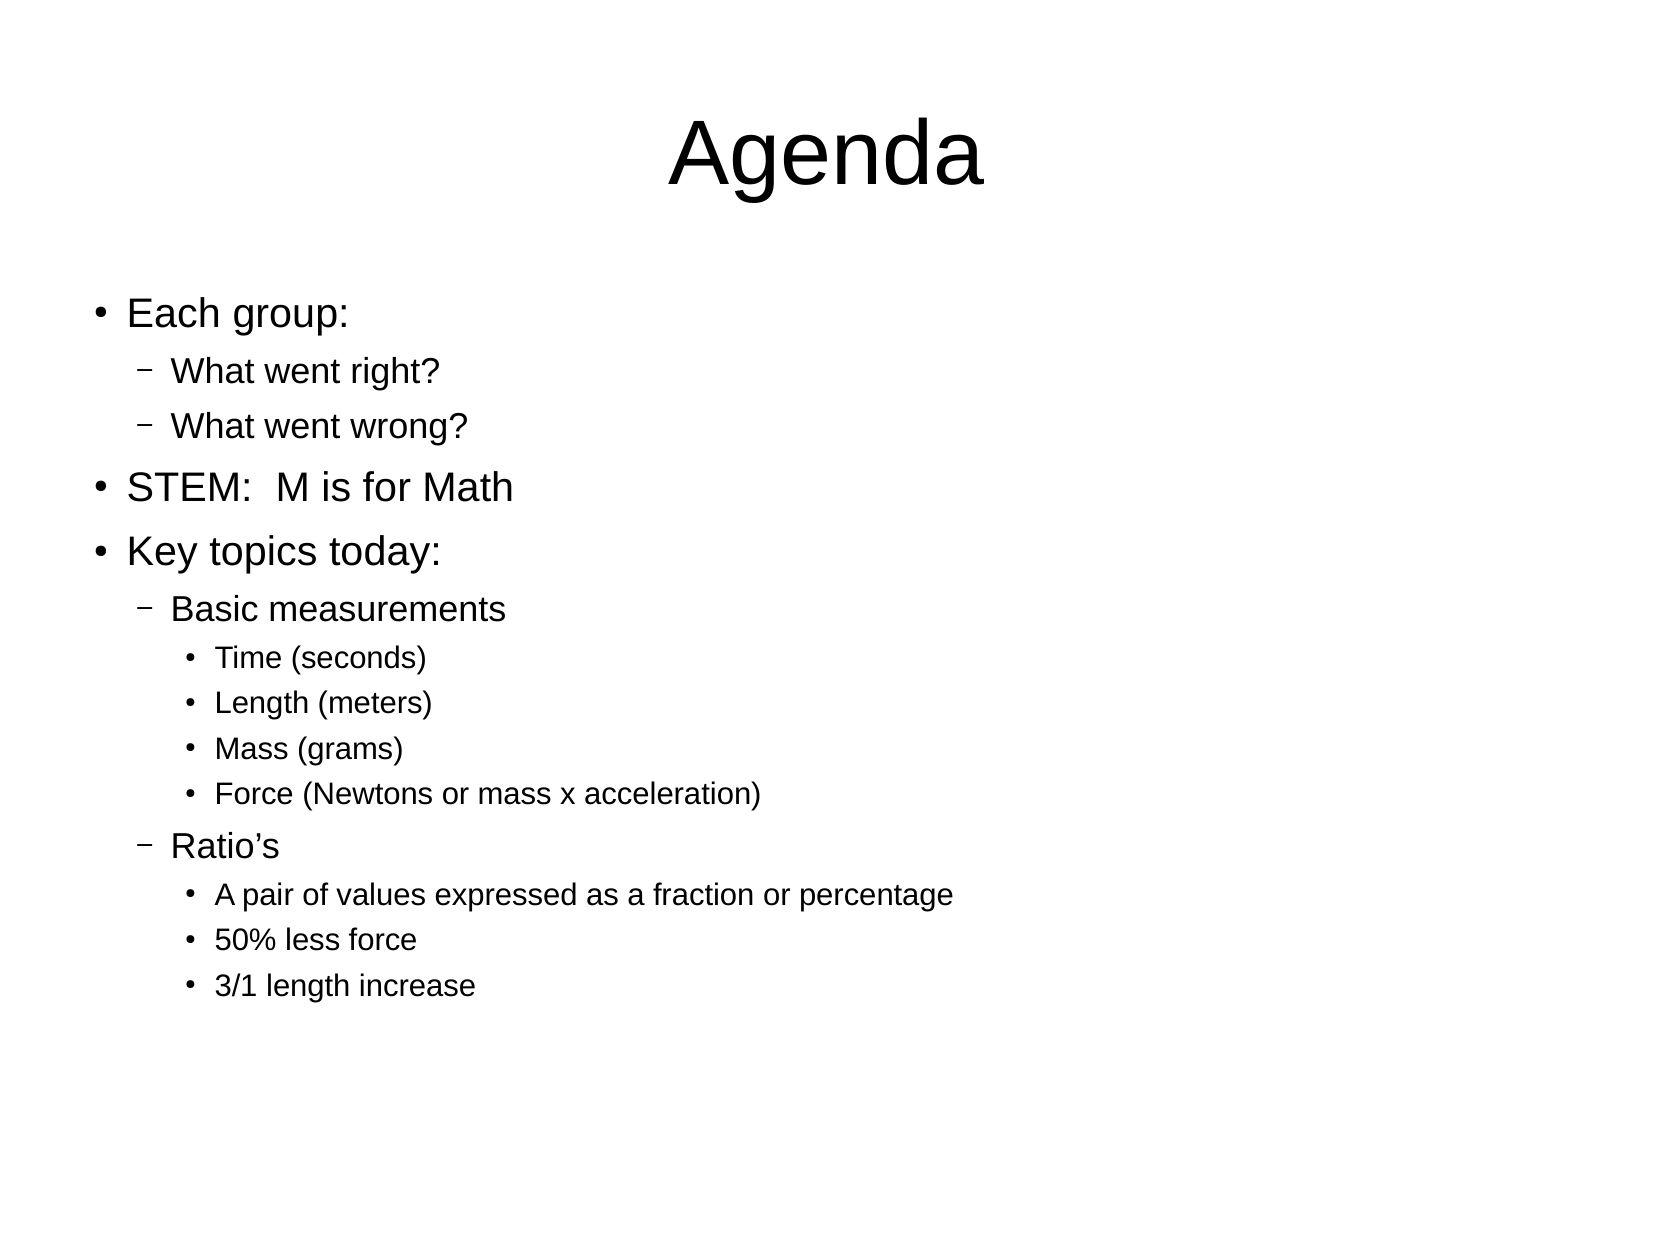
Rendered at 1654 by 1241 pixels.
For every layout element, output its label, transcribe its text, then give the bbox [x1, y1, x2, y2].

title Agenda [82, 49, 1571, 257]
list Each group: What went right? What went wrong? STEM: M is for Math Key topics today: Basic measurements Time (seconds) Length (meters) Mass (grams) Force (Newtons or mass x acceleration) Ratio’s A pair of values expressed as a fraction or percentage 50% less force 3/1 length increase [82, 290, 1571, 1010]
